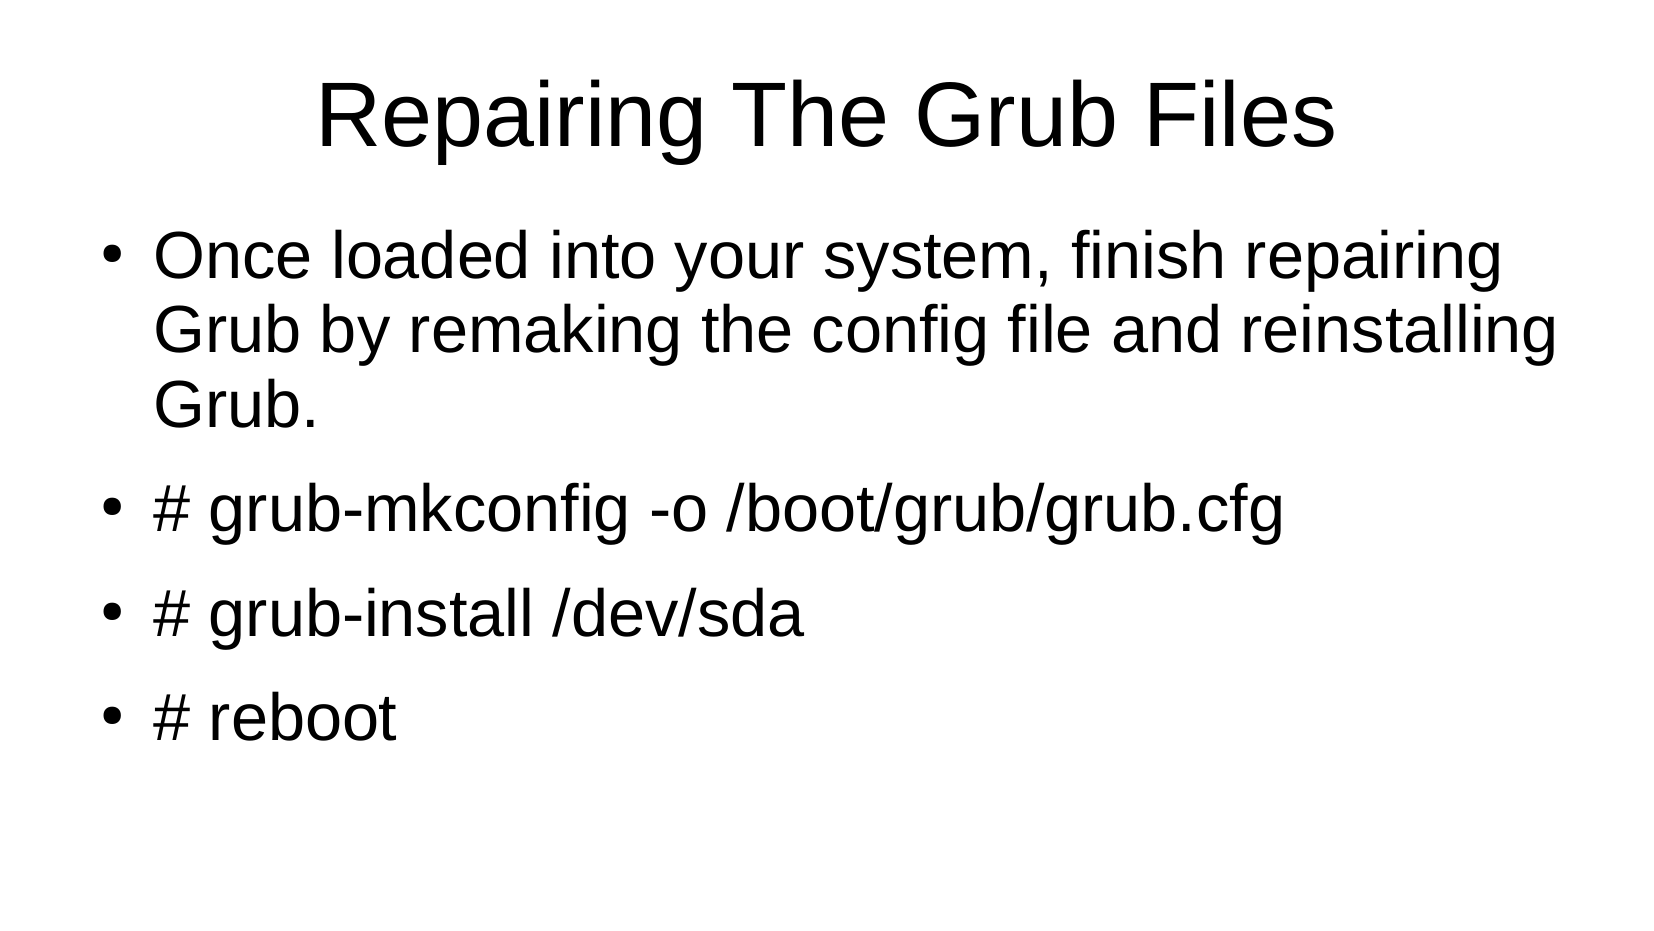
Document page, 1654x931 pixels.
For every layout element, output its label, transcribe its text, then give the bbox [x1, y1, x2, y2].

title Repairing The Grub Files [82, 37, 1571, 193]
list Once loaded into your system, finish repairing Grub by remaking the config file and reinstalling Grub. # grub-mkconfig -o /boot/grub/grub.cfg # grub-install /dev/sda # reboot [82, 217, 1571, 758]
